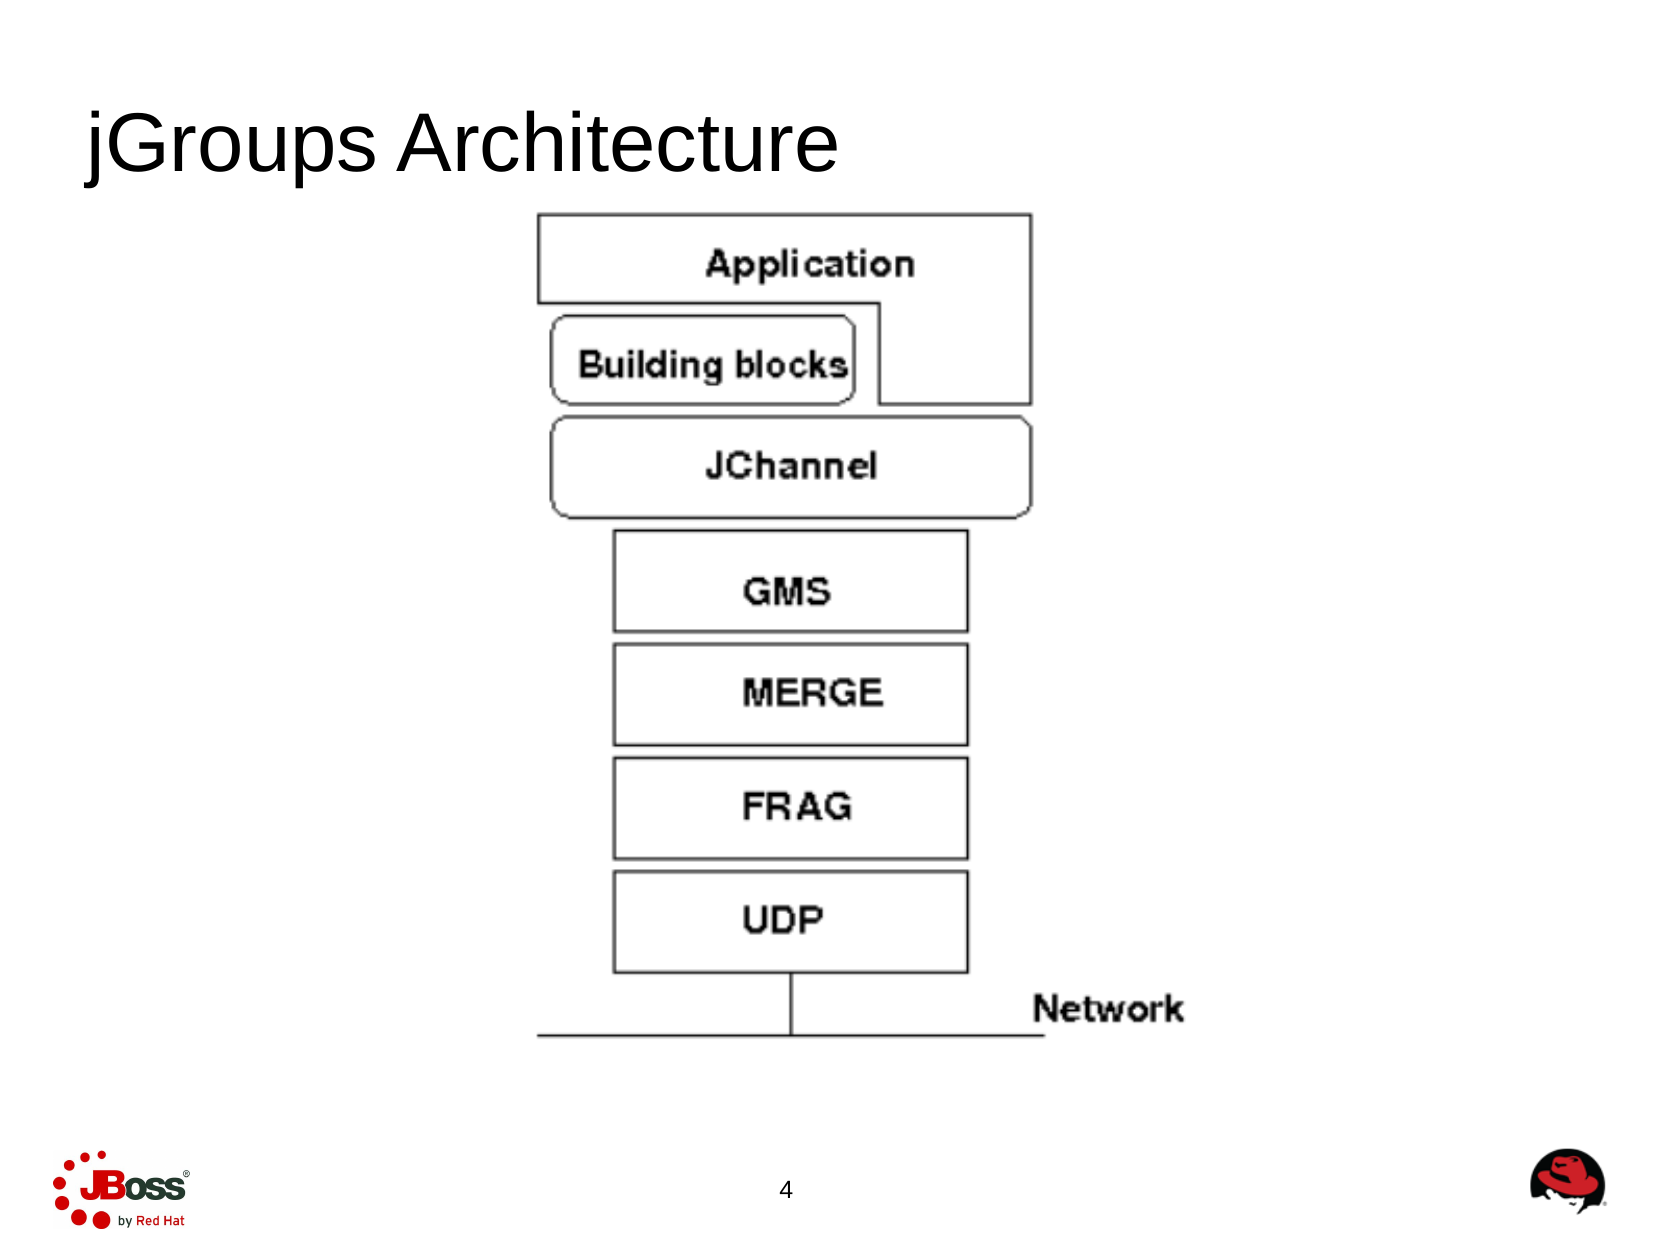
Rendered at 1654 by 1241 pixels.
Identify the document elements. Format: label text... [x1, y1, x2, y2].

picture [425, 190, 1261, 1060]
title jGroups Architecture [86, 49, 1576, 237]
picture [53, 1150, 190, 1229]
picture [1529, 1146, 1613, 1224]
